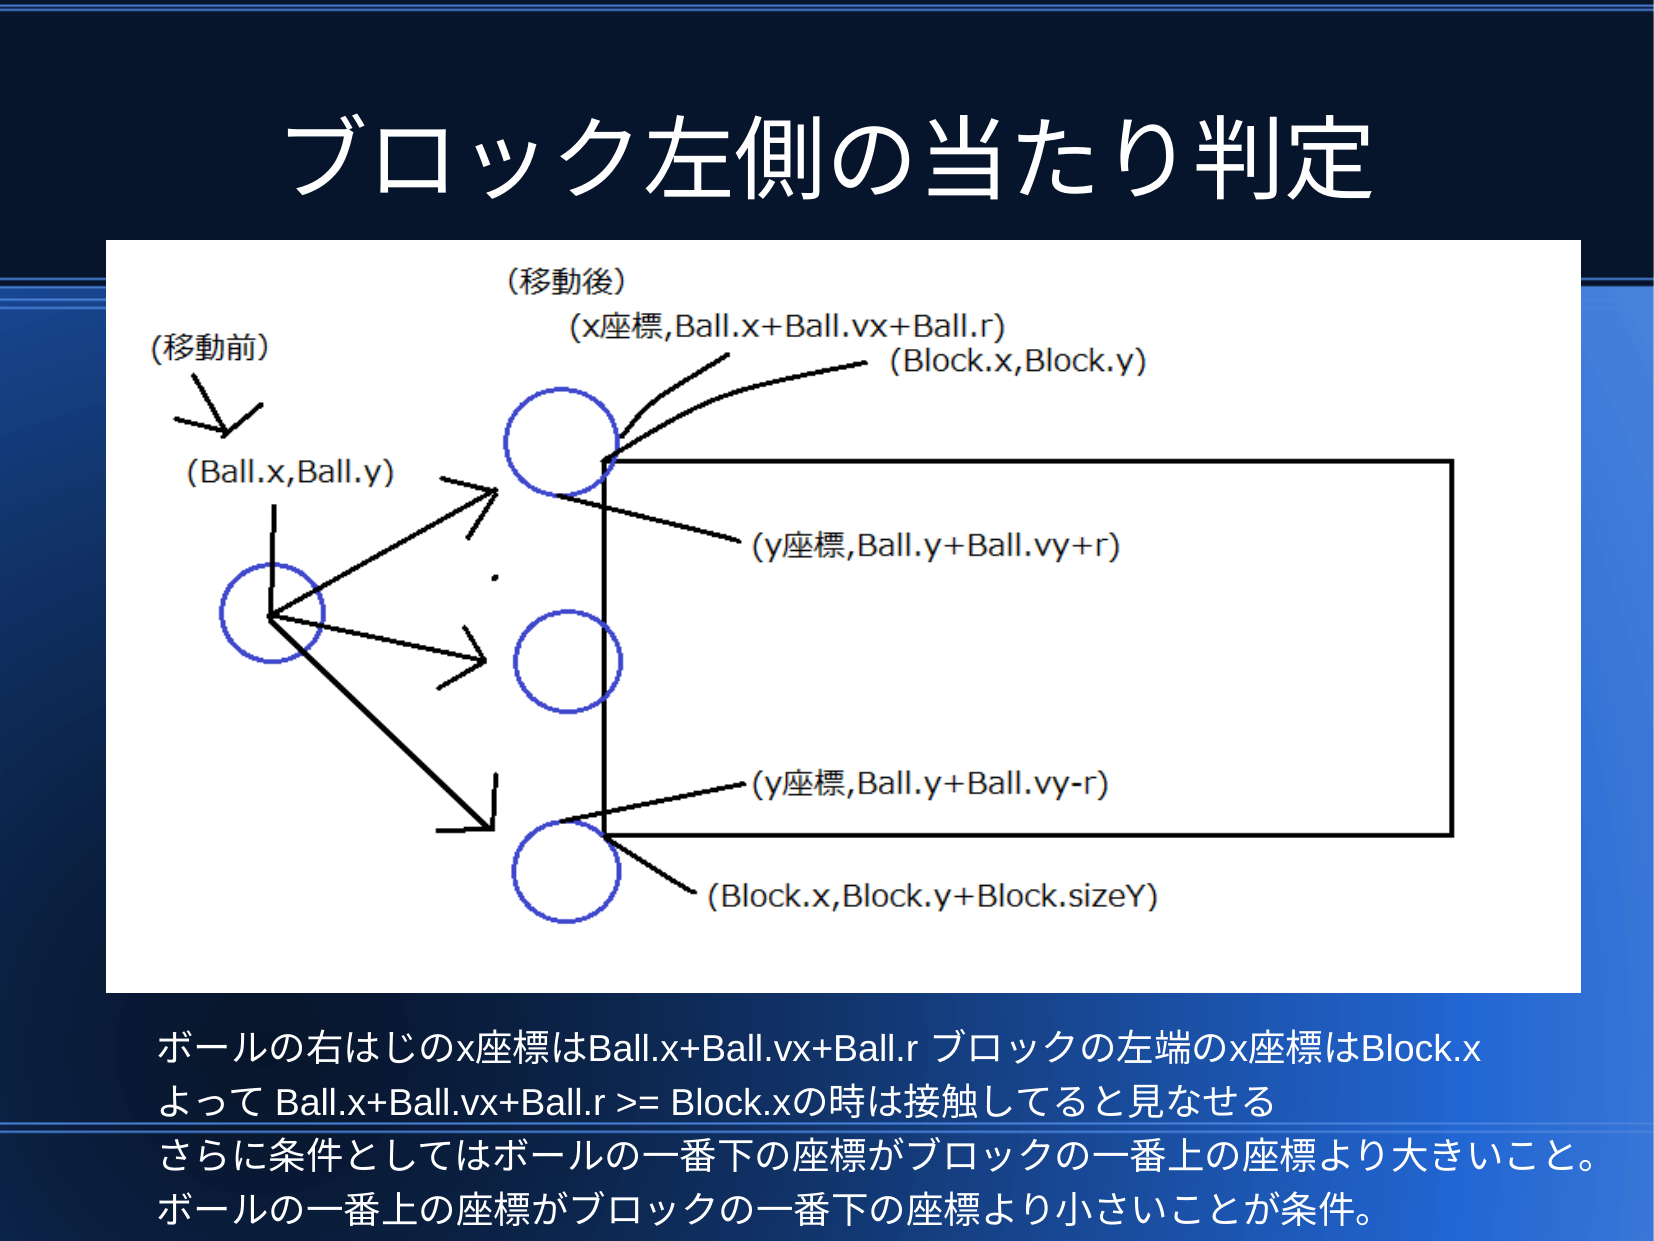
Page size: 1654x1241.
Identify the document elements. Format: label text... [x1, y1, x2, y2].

picture [0, 0, 1654, 1241]
text_box ボールの右はじのx座標はBall.x+Ball.vx+Ball.r ブロックの左端のx座標はBlock.x よって Ball.x+Ball.vx+Ball.r >= Block.xの時は接触してると見なせる さらに条件としてはボールの一番下の座標がブロックの一番上の座標より大きいこと。 ボールの一番上の座標がブロックの一番下の座標より小さいことが条件。 気を付けなければいけないのは、→がx正の方向、↓がy正の方向。 [141, 1010, 1513, 1241]
title ブロック左側の当たり判定 [82, 49, 1571, 257]
